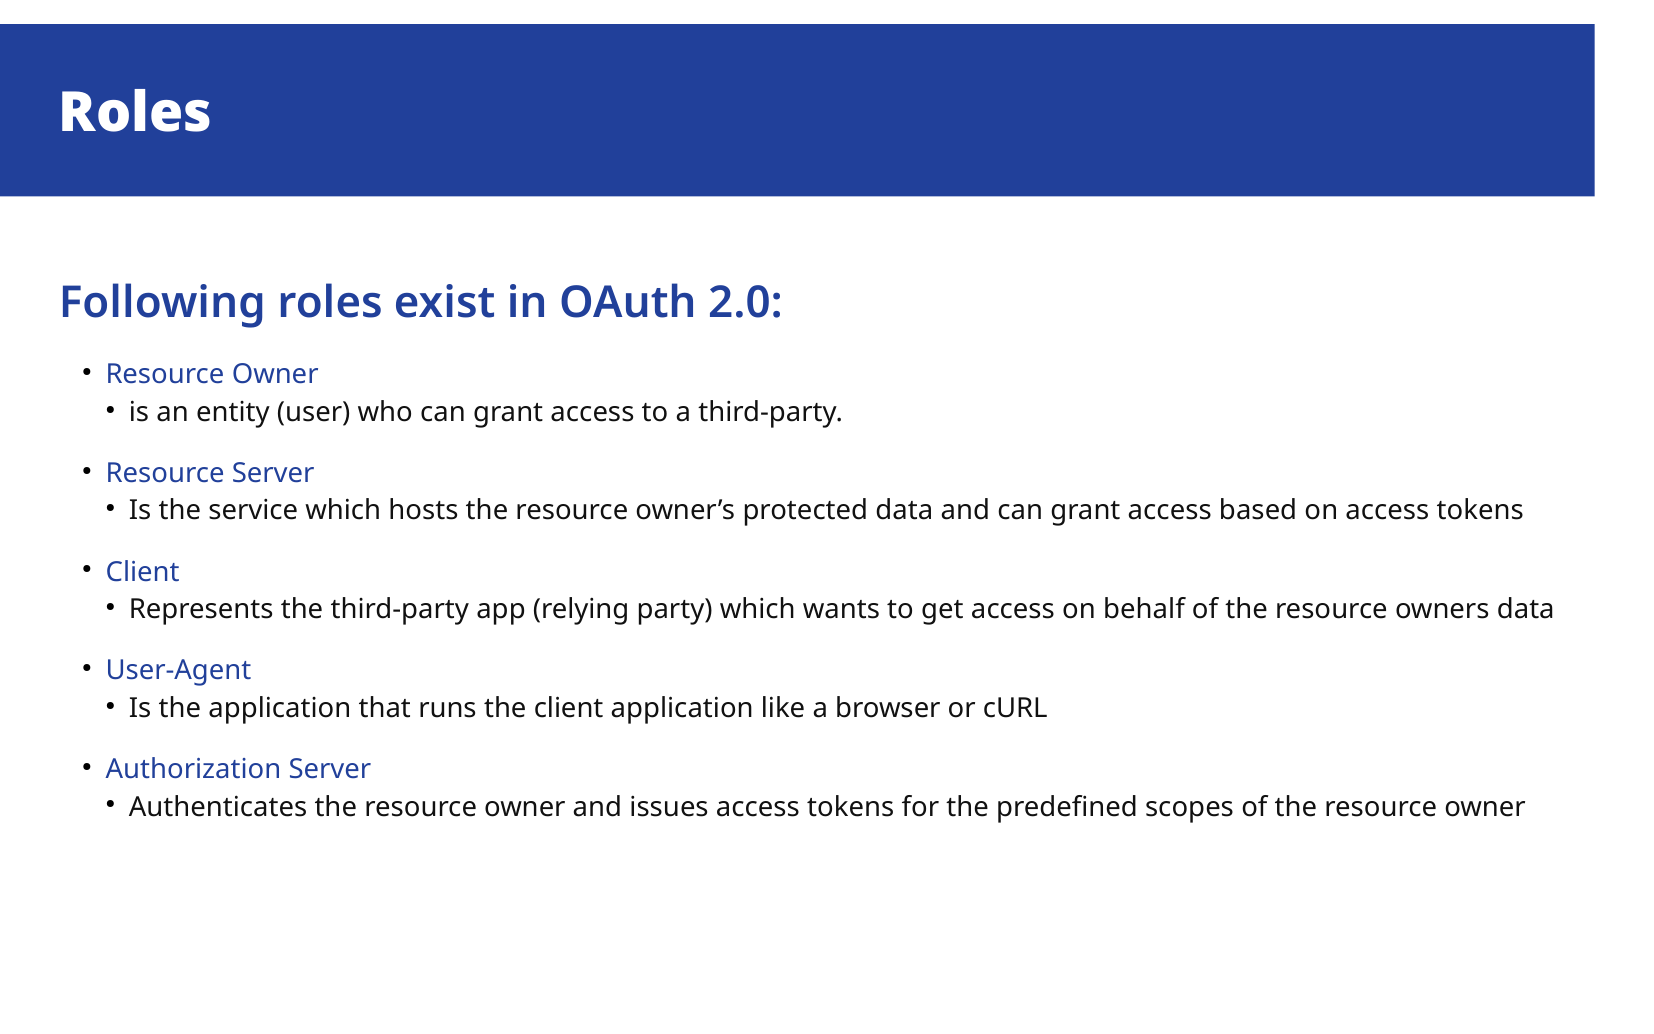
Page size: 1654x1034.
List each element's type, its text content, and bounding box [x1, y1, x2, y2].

title Roles [58, 48, 1595, 172]
list Following roles exist in OAuth 2.0: Resource Owner is an entity (user) who can grant access to a third-party. Resource Server Is the service which hosts the resource owner’s protected data and can grant access based on access tokens Client Represents the third-party app (relying party) which wants to get access on behalf of the resource owners data User-Agent Is the application that runs the client application like a browser or cURL Authorization Server Authenticates the resource owner and issues access tokens for the predefined scopes of the resource owner [58, 270, 1565, 911]
